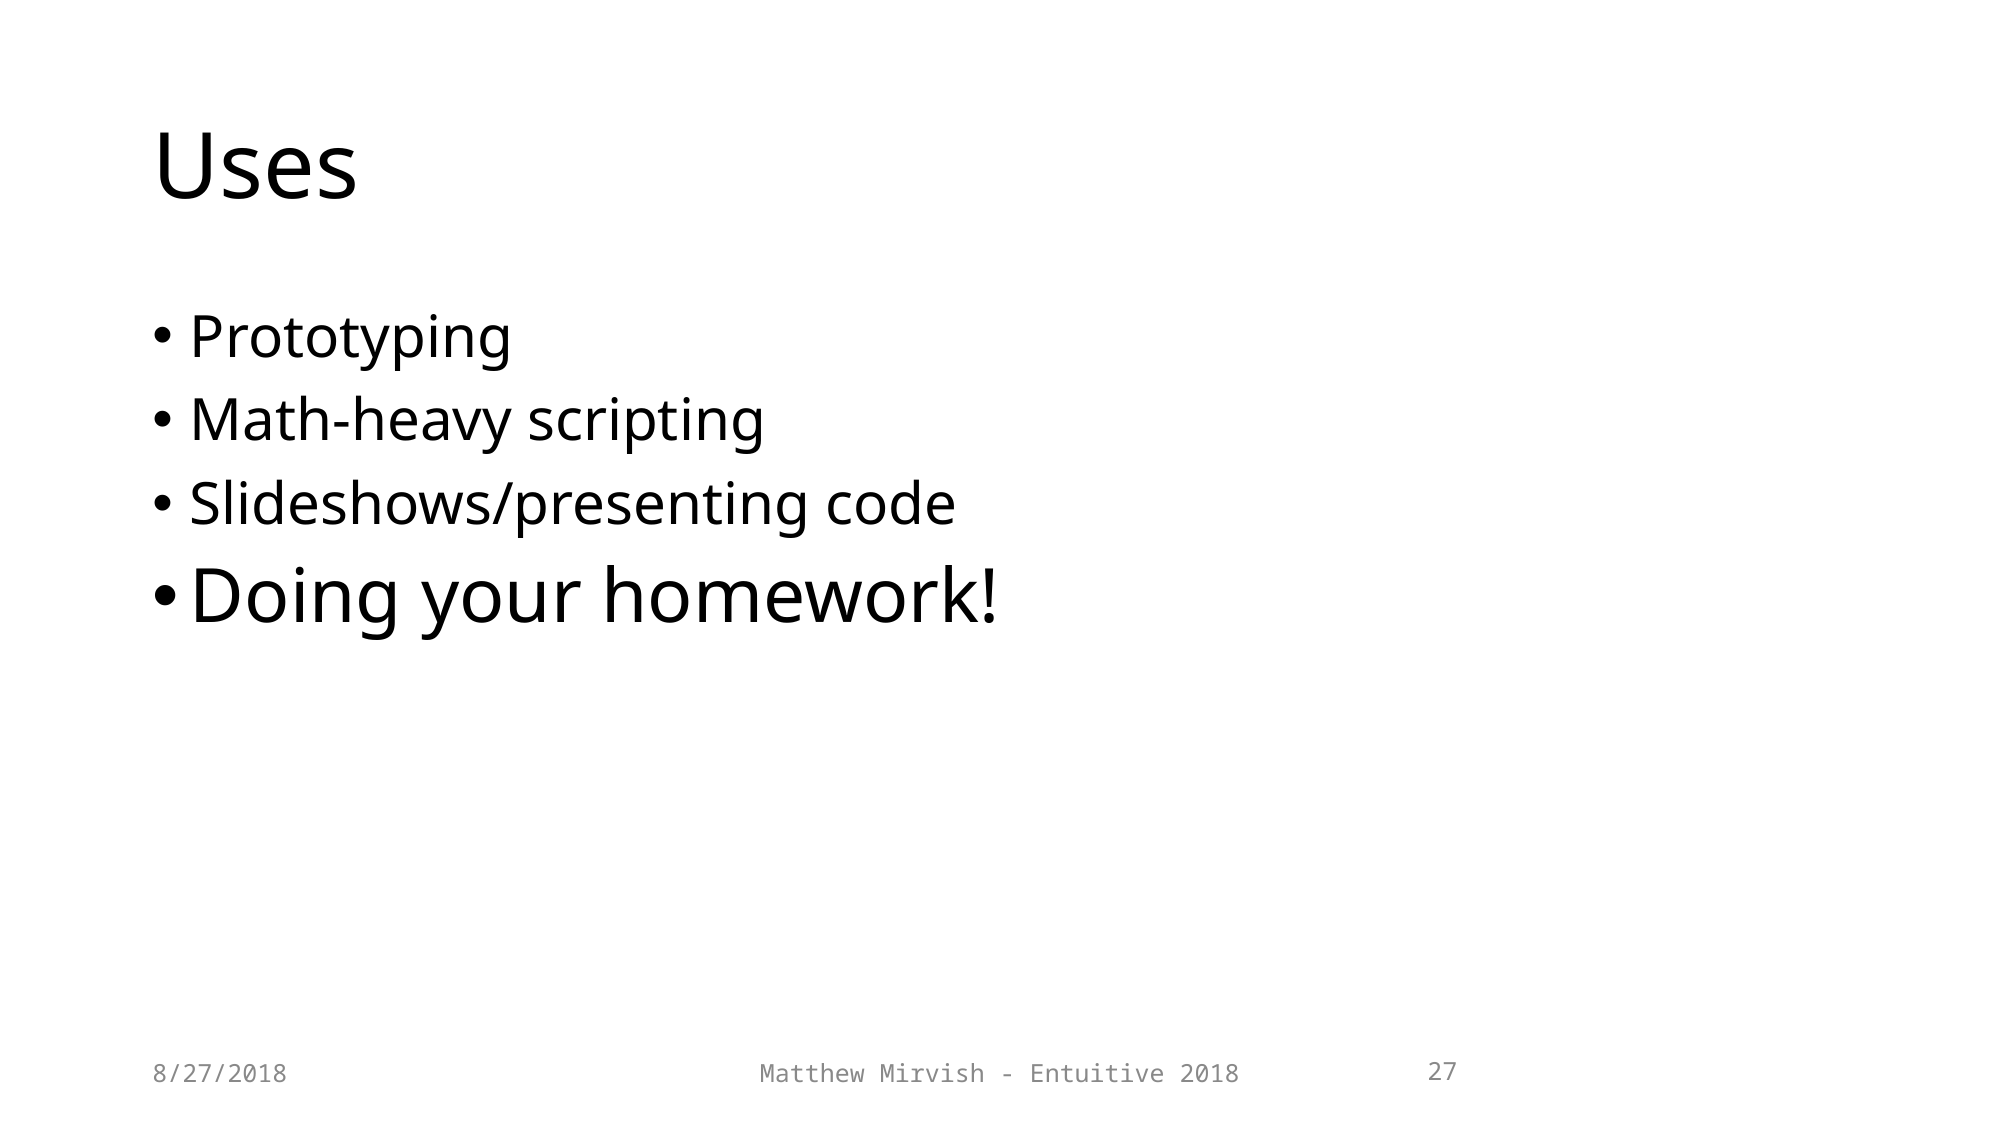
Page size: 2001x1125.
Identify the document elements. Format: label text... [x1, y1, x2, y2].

list Prototyping Math-heavy scripting Slideshows/presenting code Doing your homework! [137, 299, 1863, 1014]
text_box Matthew Mirvish - Entuitive 2018 [662, 1042, 1338, 1103]
title Uses [137, 59, 1863, 278]
text_box 27 [1412, 1042, 1863, 1103]
text_box 8/27/2018 [137, 1042, 588, 1103]
